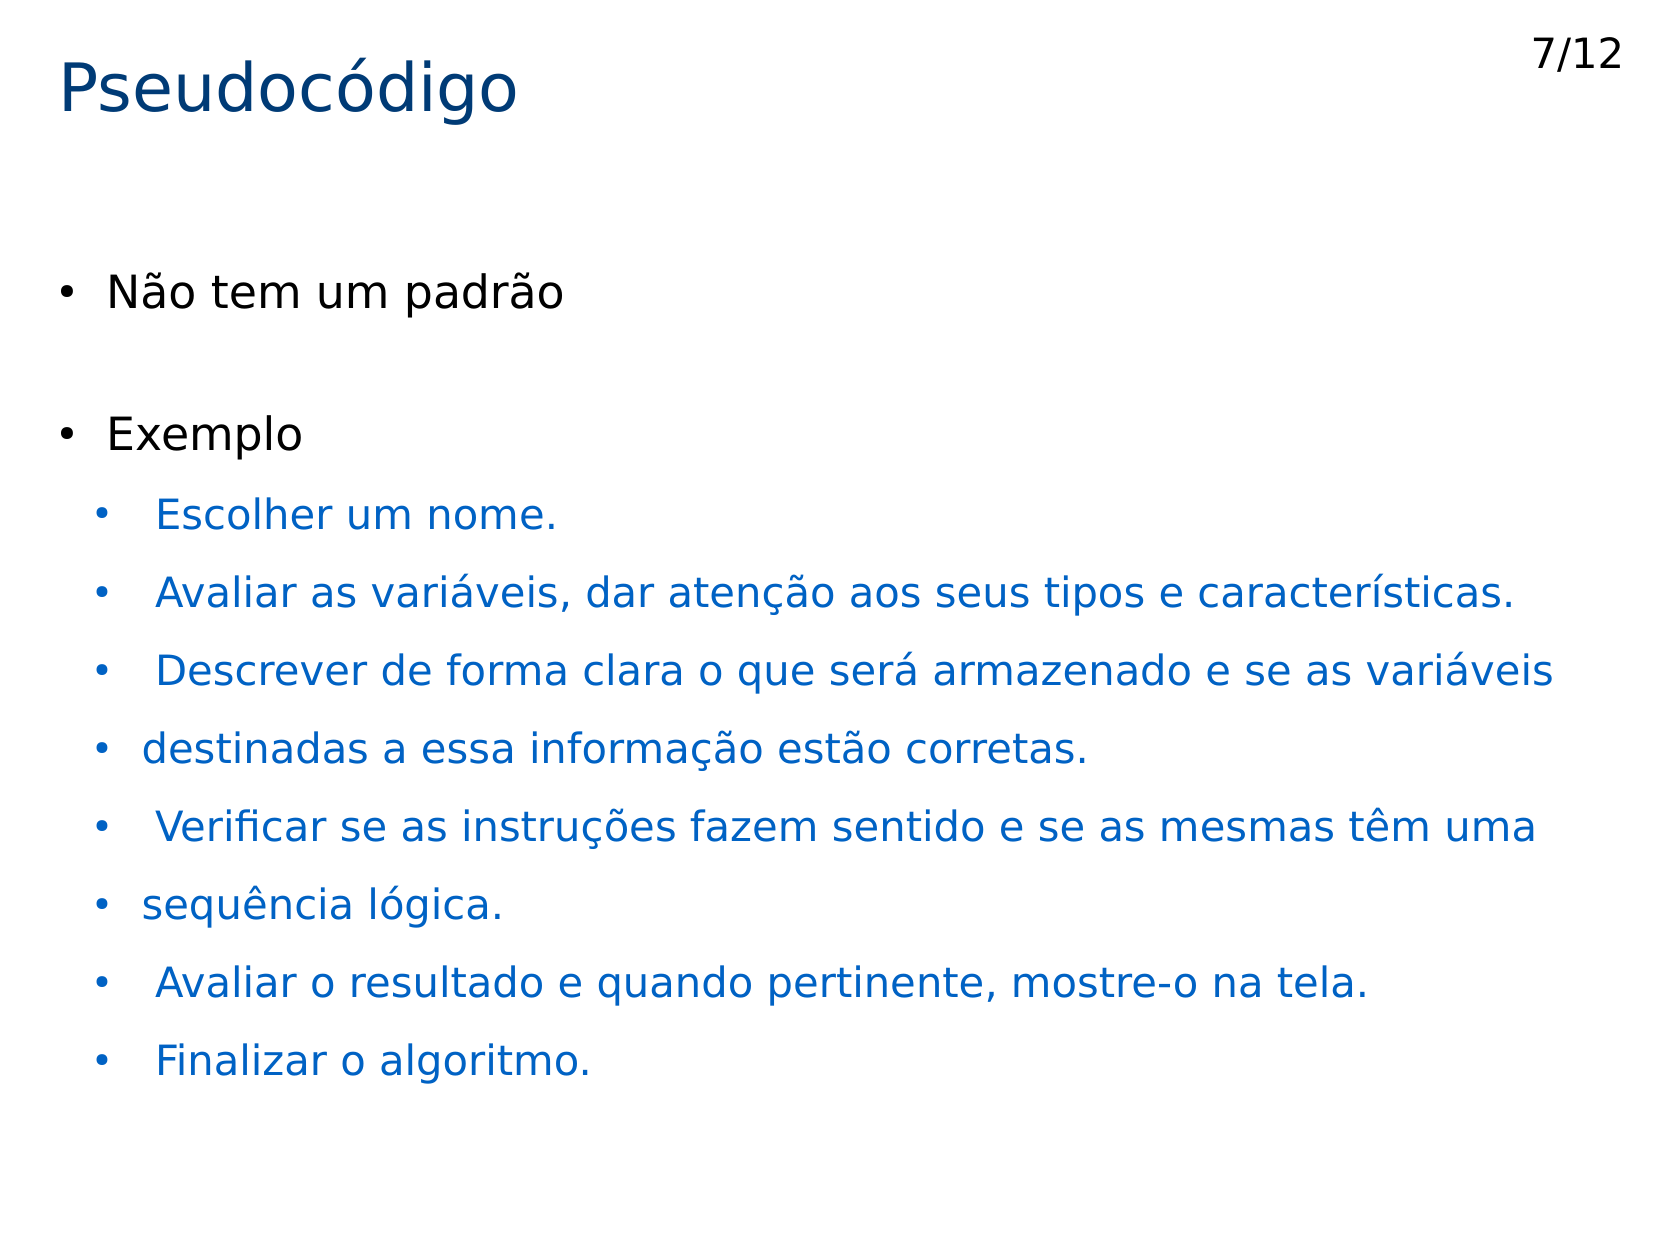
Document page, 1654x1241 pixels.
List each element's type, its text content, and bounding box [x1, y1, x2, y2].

list Não tem um padrão Exemplo Escolher um nome. Avaliar as variáveis, dar atenção aos seus tipos e características. Descrever de forma clara o que será armazenado e se as variáveis destinadas a essa informação estão corretas. Verificar se as instruções fazem sentido e se as mesmas têm uma sequência lógica. Avaliar o resultado e quando pertinente, mostre-o na tela. Finalizar o algoritmo. [59, 265, 1625, 1211]
title Pseudocódigo [59, 29, 1506, 148]
